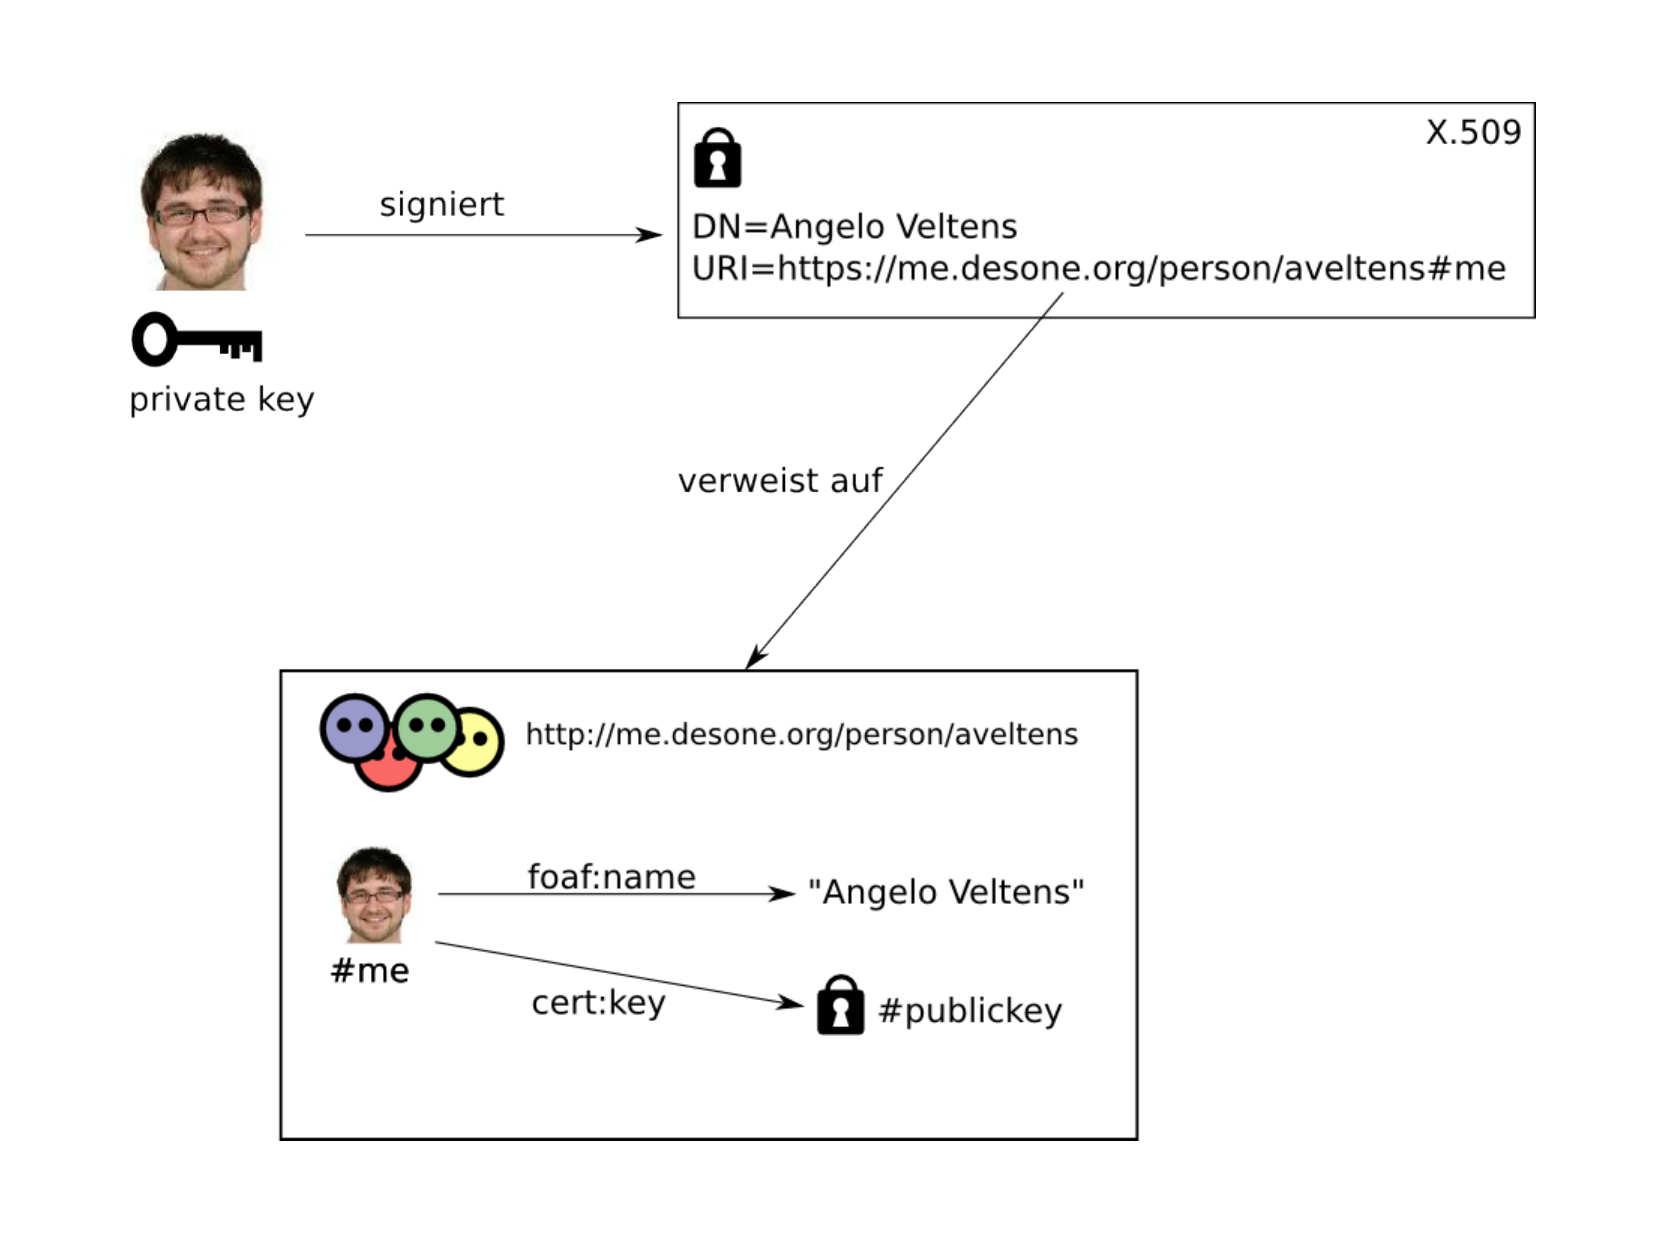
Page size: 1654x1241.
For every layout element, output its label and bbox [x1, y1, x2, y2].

picture [121, 102, 1536, 1141]
